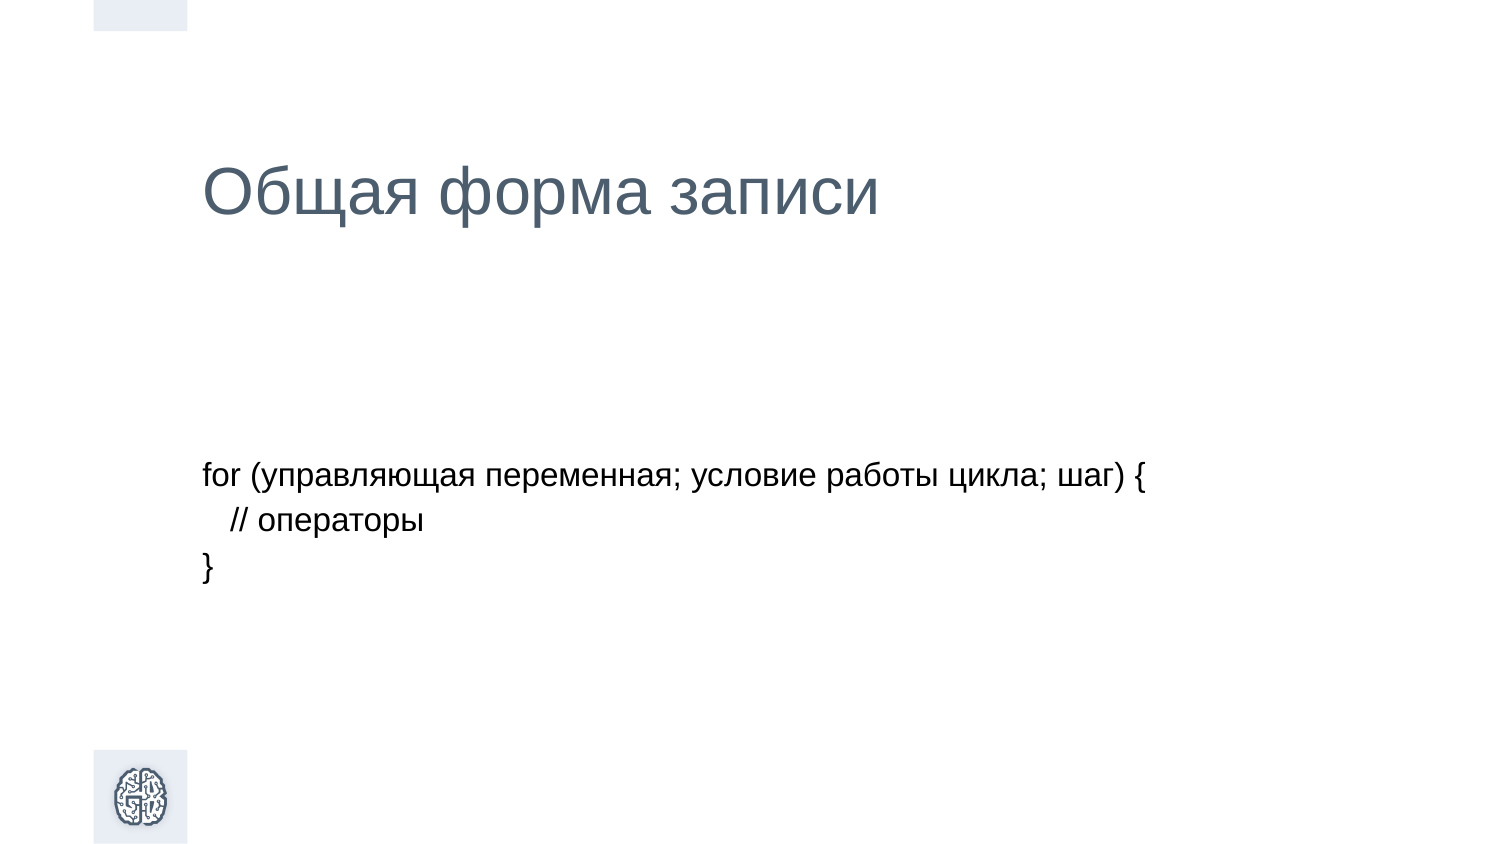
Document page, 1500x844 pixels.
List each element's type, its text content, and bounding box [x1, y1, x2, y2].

text_box Общая форма записи [187, 93, 1312, 282]
picture [106, 760, 175, 834]
text_box for (управляющая переменная; условие работы цикла; шаг) { // операторы } [187, 334, 1312, 697]
